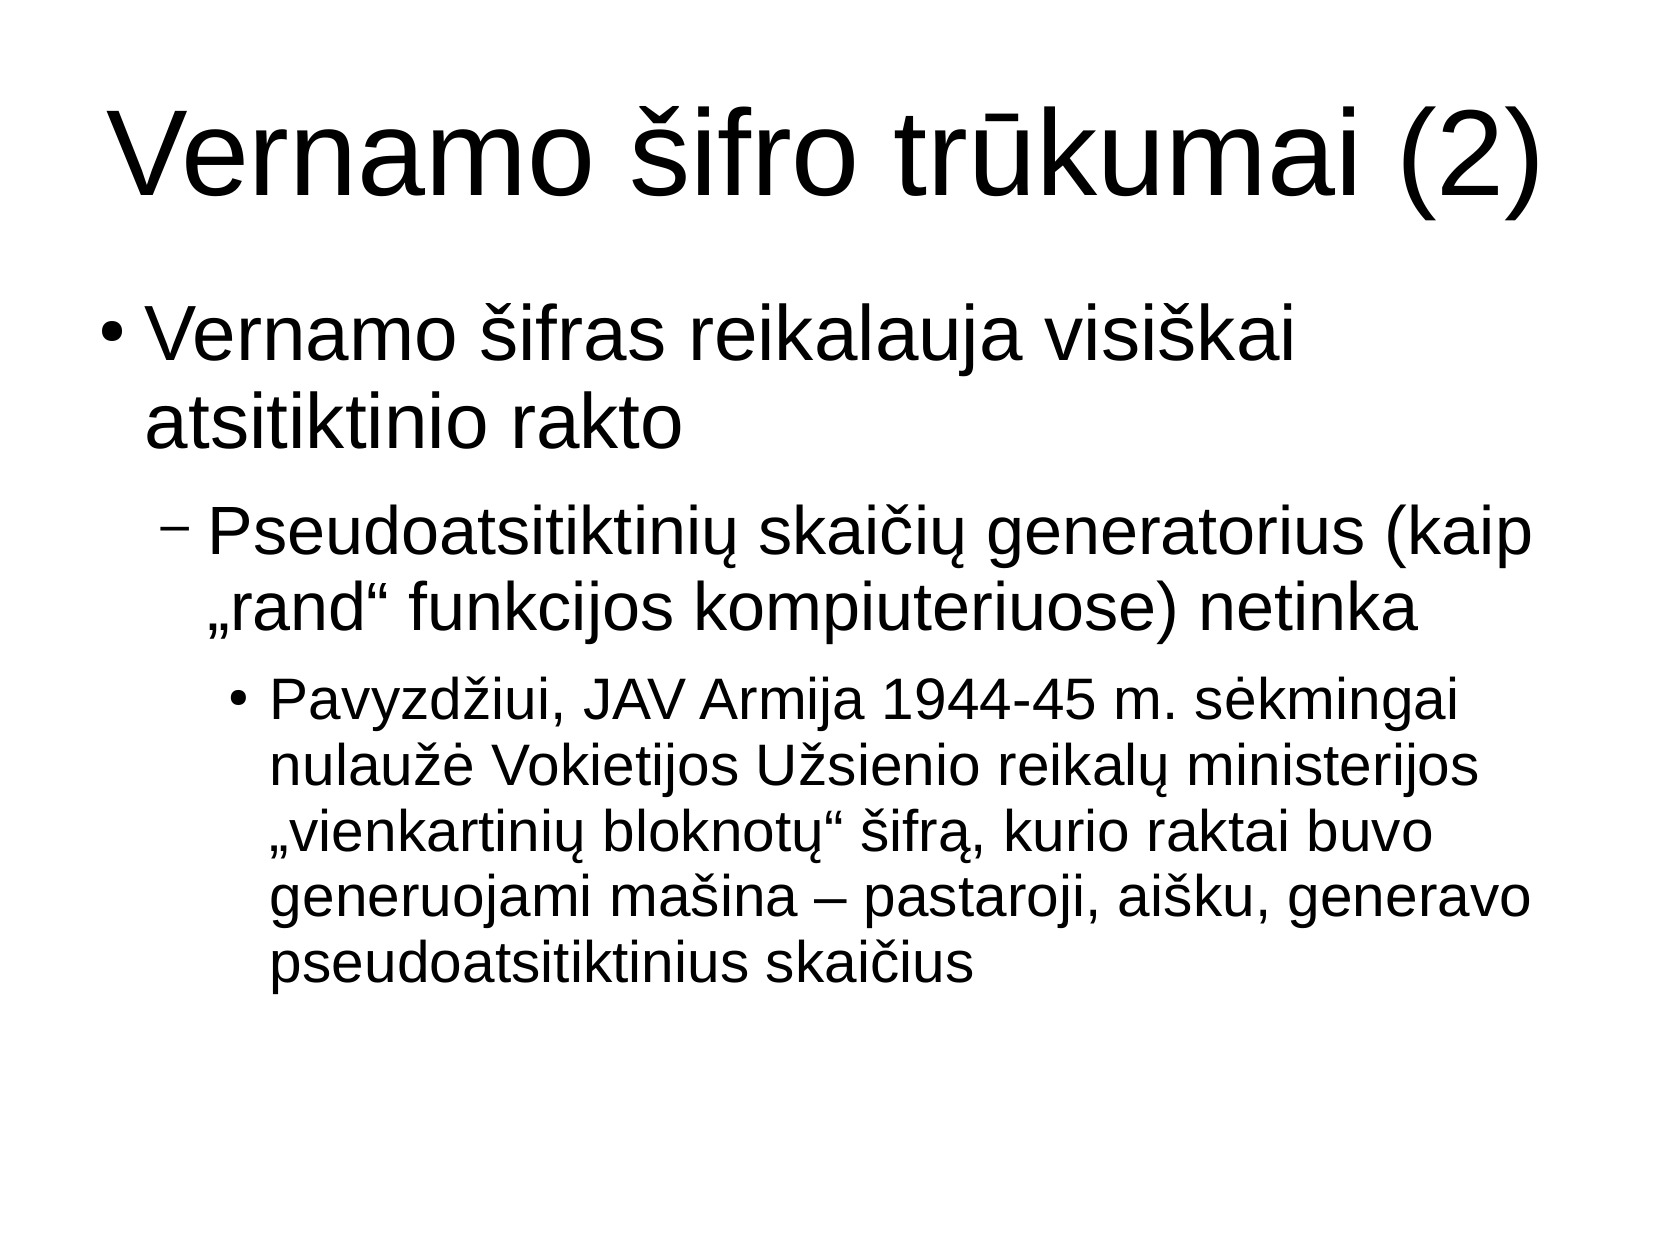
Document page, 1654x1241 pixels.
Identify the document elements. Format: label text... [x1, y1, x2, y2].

title Vernamo šifro trūkumai (2) [82, 49, 1571, 257]
list Vernamo šifras reikalauja visiškai atsitiktinio rakto Pseudoatsitiktinių skaičių generatorius (kaip „rand“ funkcijos kompiuteriuose) netinka Pavyzdžiui, JAV Armija 1944-45 m. sėkmingai nulaužė Vokietijos Užsienio reikalų ministerijos „vienkartinių bloknotų“ šifrą, kurio raktai buvo generuojami mašina – pastaroji, aišku, generavo pseudoatsitiktinius skaičius [82, 290, 1571, 1010]
